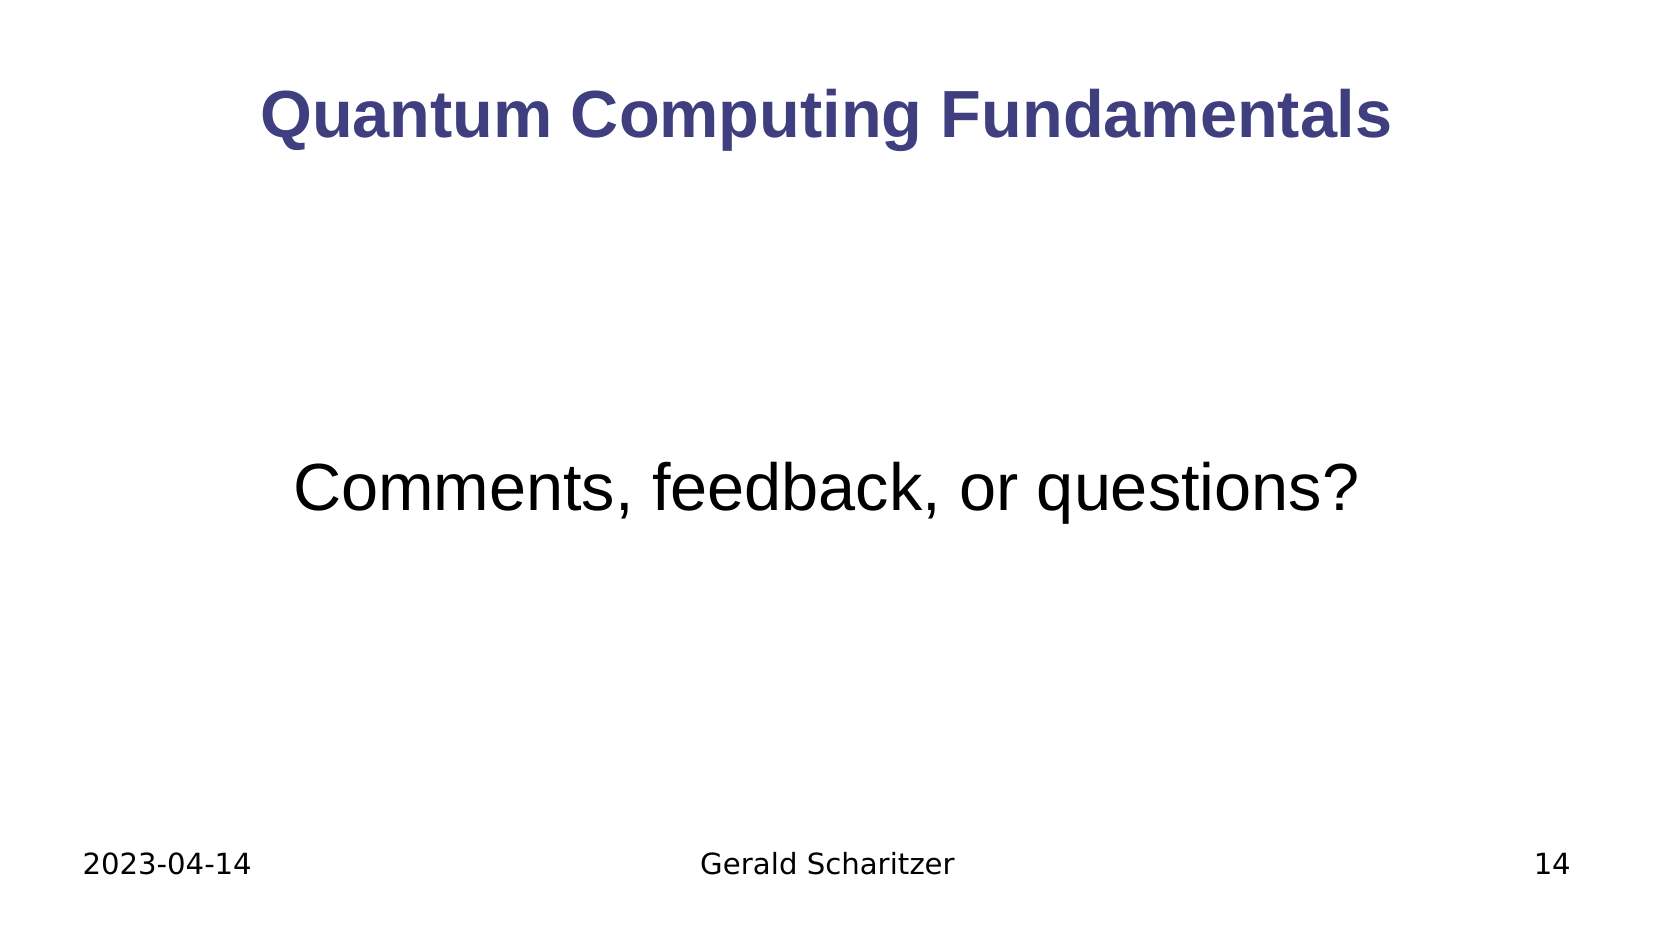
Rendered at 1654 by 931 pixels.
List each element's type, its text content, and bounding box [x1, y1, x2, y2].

title Quantum Computing Fundamentals [82, 37, 1571, 193]
subtitle Comments, feedback, or questions? [82, 217, 1571, 758]
